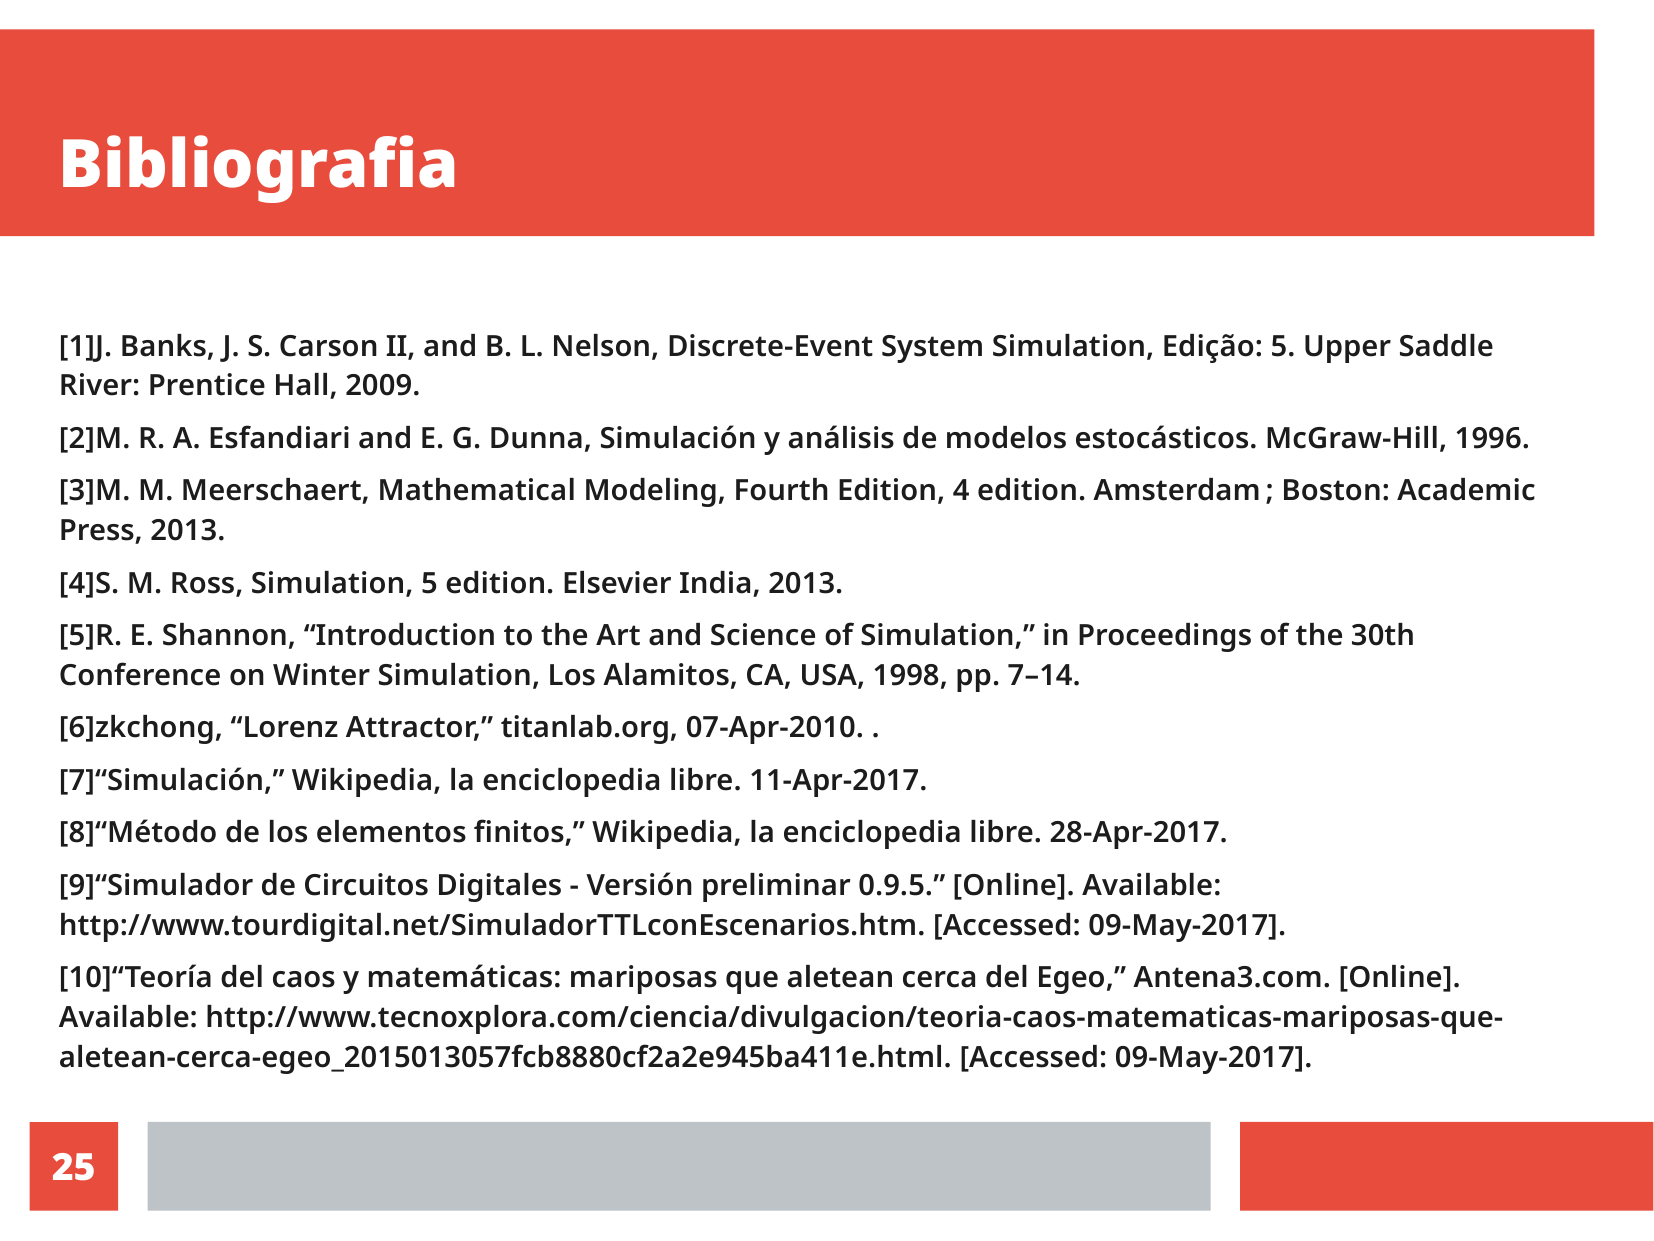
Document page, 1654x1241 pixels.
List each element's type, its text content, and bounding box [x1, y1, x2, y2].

title Bibliografia [59, 59, 1595, 207]
list [1]J. Banks, J. S. Carson II, and B. L. Nelson, Discrete-Event System Simulation, Edição: 5. Upper Saddle River: Prentice Hall, 2009. [2]M. R. A. Esfandiari and E. G. Dunna, Simulación y análisis de modelos estocásticos. McGraw-Hill, 1996. [3]M. M. Meerschaert, Mathematical Modeling, Fourth Edition, 4 edition. Amsterdam ; Boston: Academic Press, 2013. [4]S. M. Ross, Simulation, 5 edition. Elsevier India, 2013. [5]R. E. Shannon, “Introduction to the Art and Science of Simulation,” in Proceedings of the 30th Conference on Winter Simulation, Los Alamitos, CA, USA, 1998, pp. 7–14. [6]zkchong, “Lorenz Attractor,” titanlab.org, 07-Apr-2010. . [7]“Simulación,” Wikipedia, la enciclopedia libre. 11-Apr-2017. [8]“Método de los elementos finitos,” Wikipedia, la enciclopedia libre. 28-Apr-2017. [9]“Simulador de Circuitos Digitales - Versión preliminar 0.9.5.” [Online]. Available: http://www.tourdigital.net/SimuladorTTLconEscenarios.htm. [Accessed: 09-May-2017]. [10]“Teoría del caos y matemáticas: mariposas que aletean cerca del Egeo,” Antena3.com. [Online]. Available: http://www.tecnoxplora.com/ciencia/divulgacion/teoria-caos-matematicas-mariposas-que-aletean-cerca-egeo_2015013057fcb8880cf2a2e945ba411e.html. [Accessed: 09-May-2017]. [59, 324, 1565, 1093]
